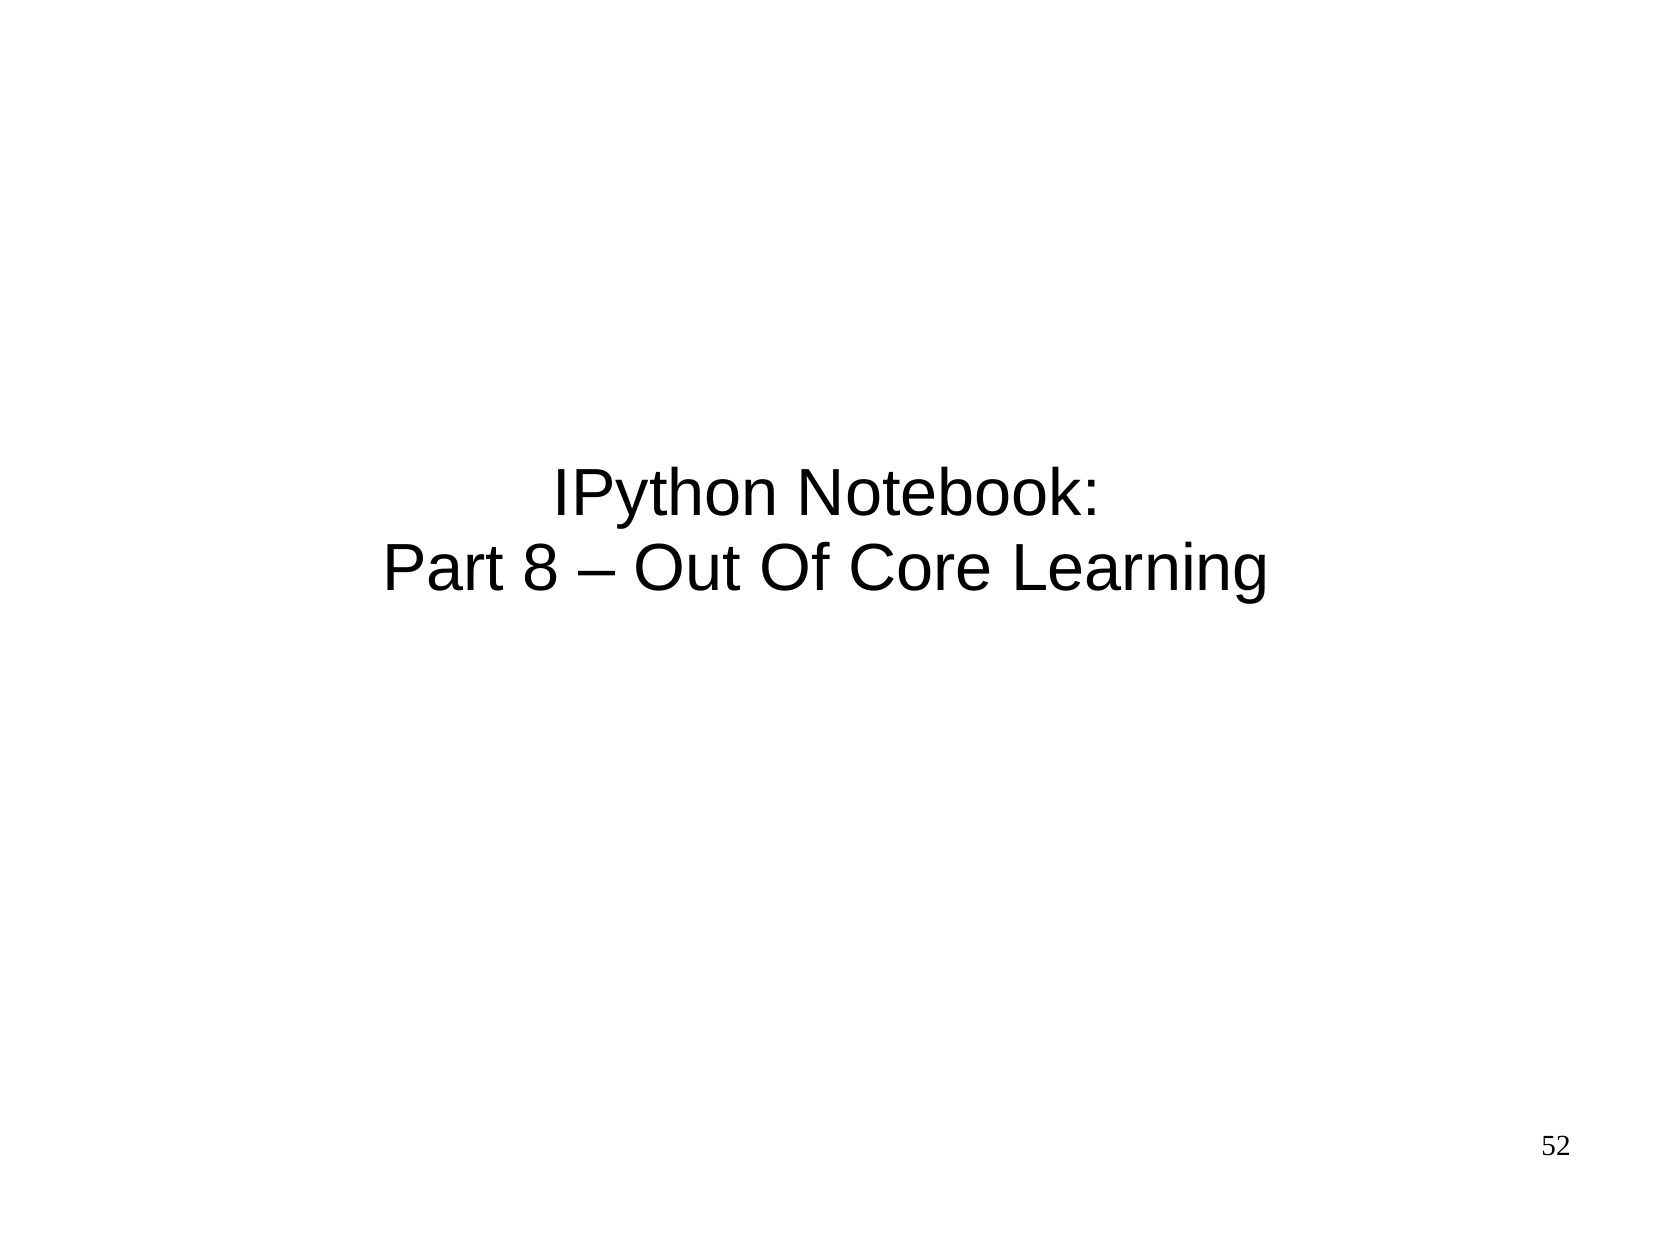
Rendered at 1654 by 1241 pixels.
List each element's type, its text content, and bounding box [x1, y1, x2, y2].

subtitle IPython Notebook: Part 8 – Out Of Core Learning [82, 49, 1571, 1010]
